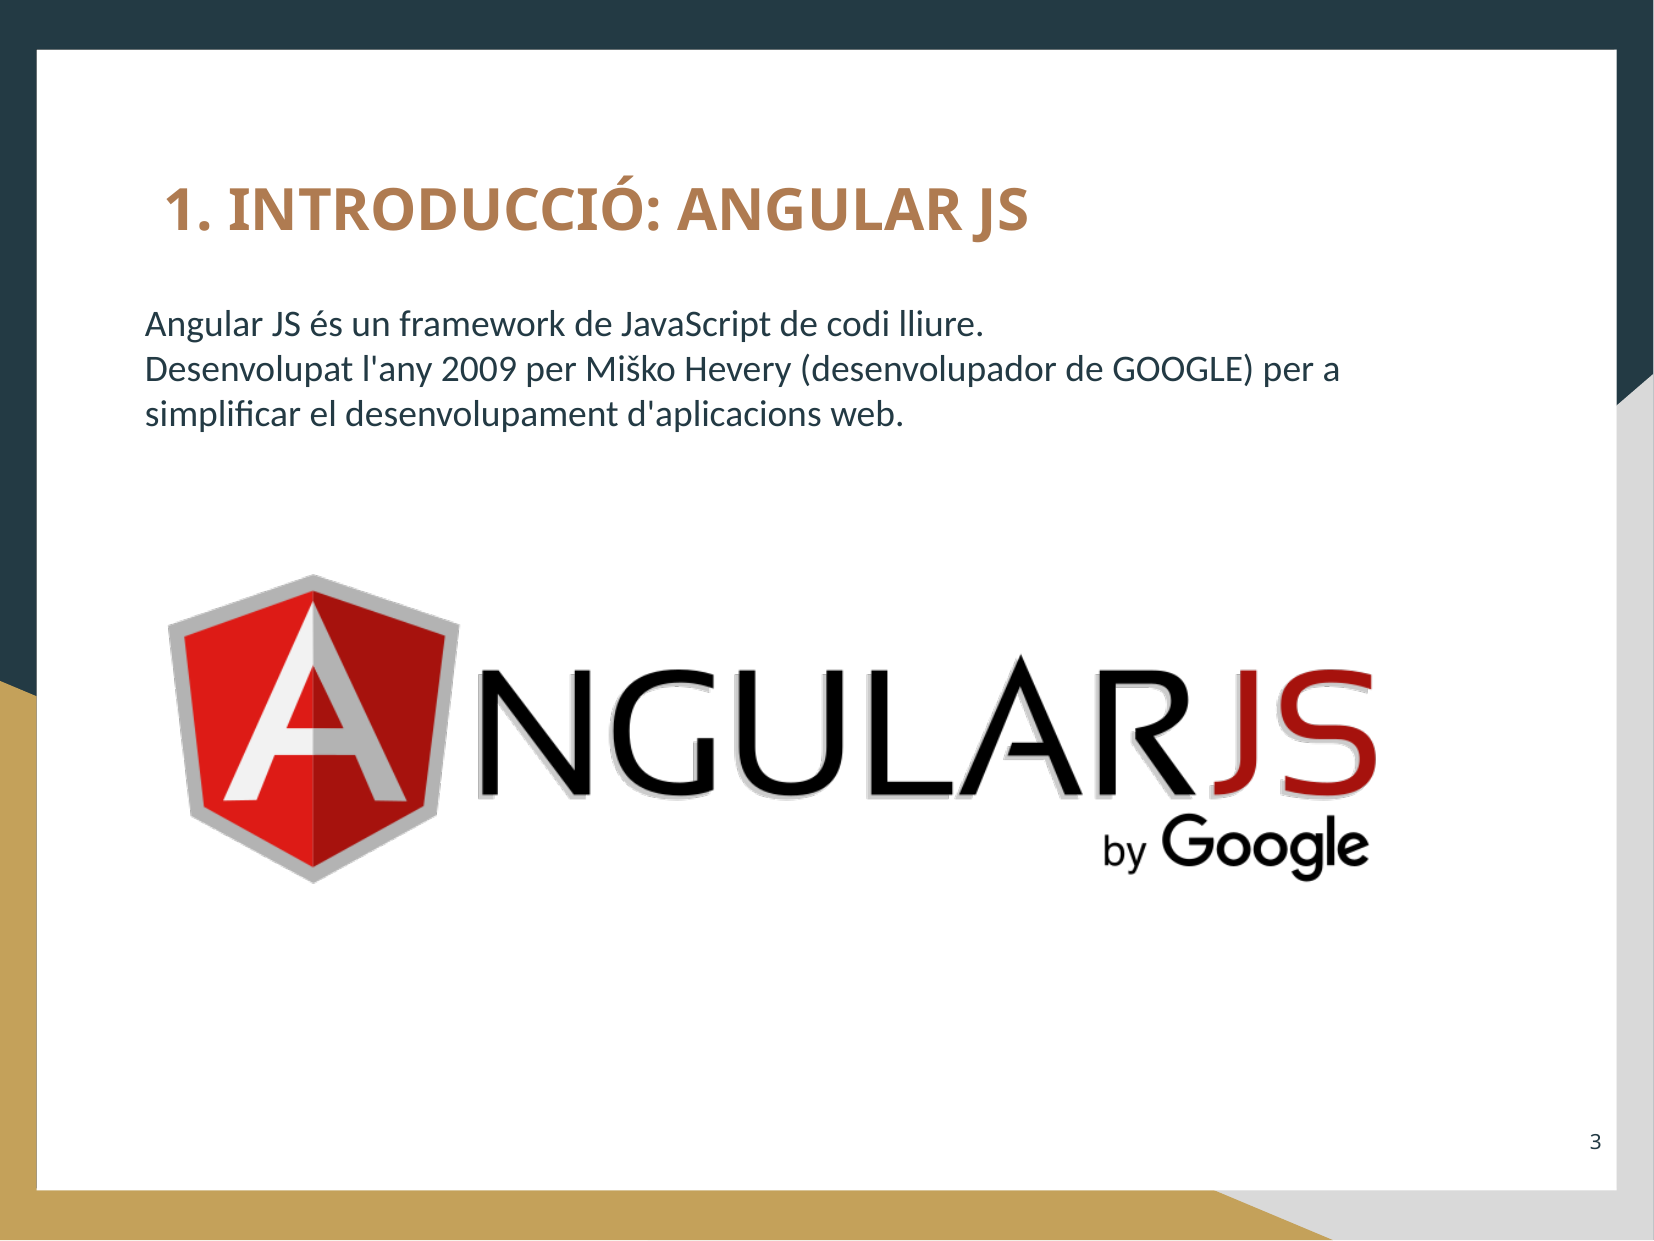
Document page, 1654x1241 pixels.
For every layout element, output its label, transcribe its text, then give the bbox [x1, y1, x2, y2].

slide_number <número> [1517, 1095, 1617, 1191]
list Angular JS és un framework de JavaScript de codi lliure. Desenvolupat l'any 2009 per Miško Hevery (desenvolupador de GOOGLE) per a simplificar el desenvolupament d'aplicacions web. [129, 283, 1506, 1092]
title 1. INTRODUCCIÓ: ANGULAR JS [148, 146, 1418, 237]
picture [161, 567, 1382, 892]
